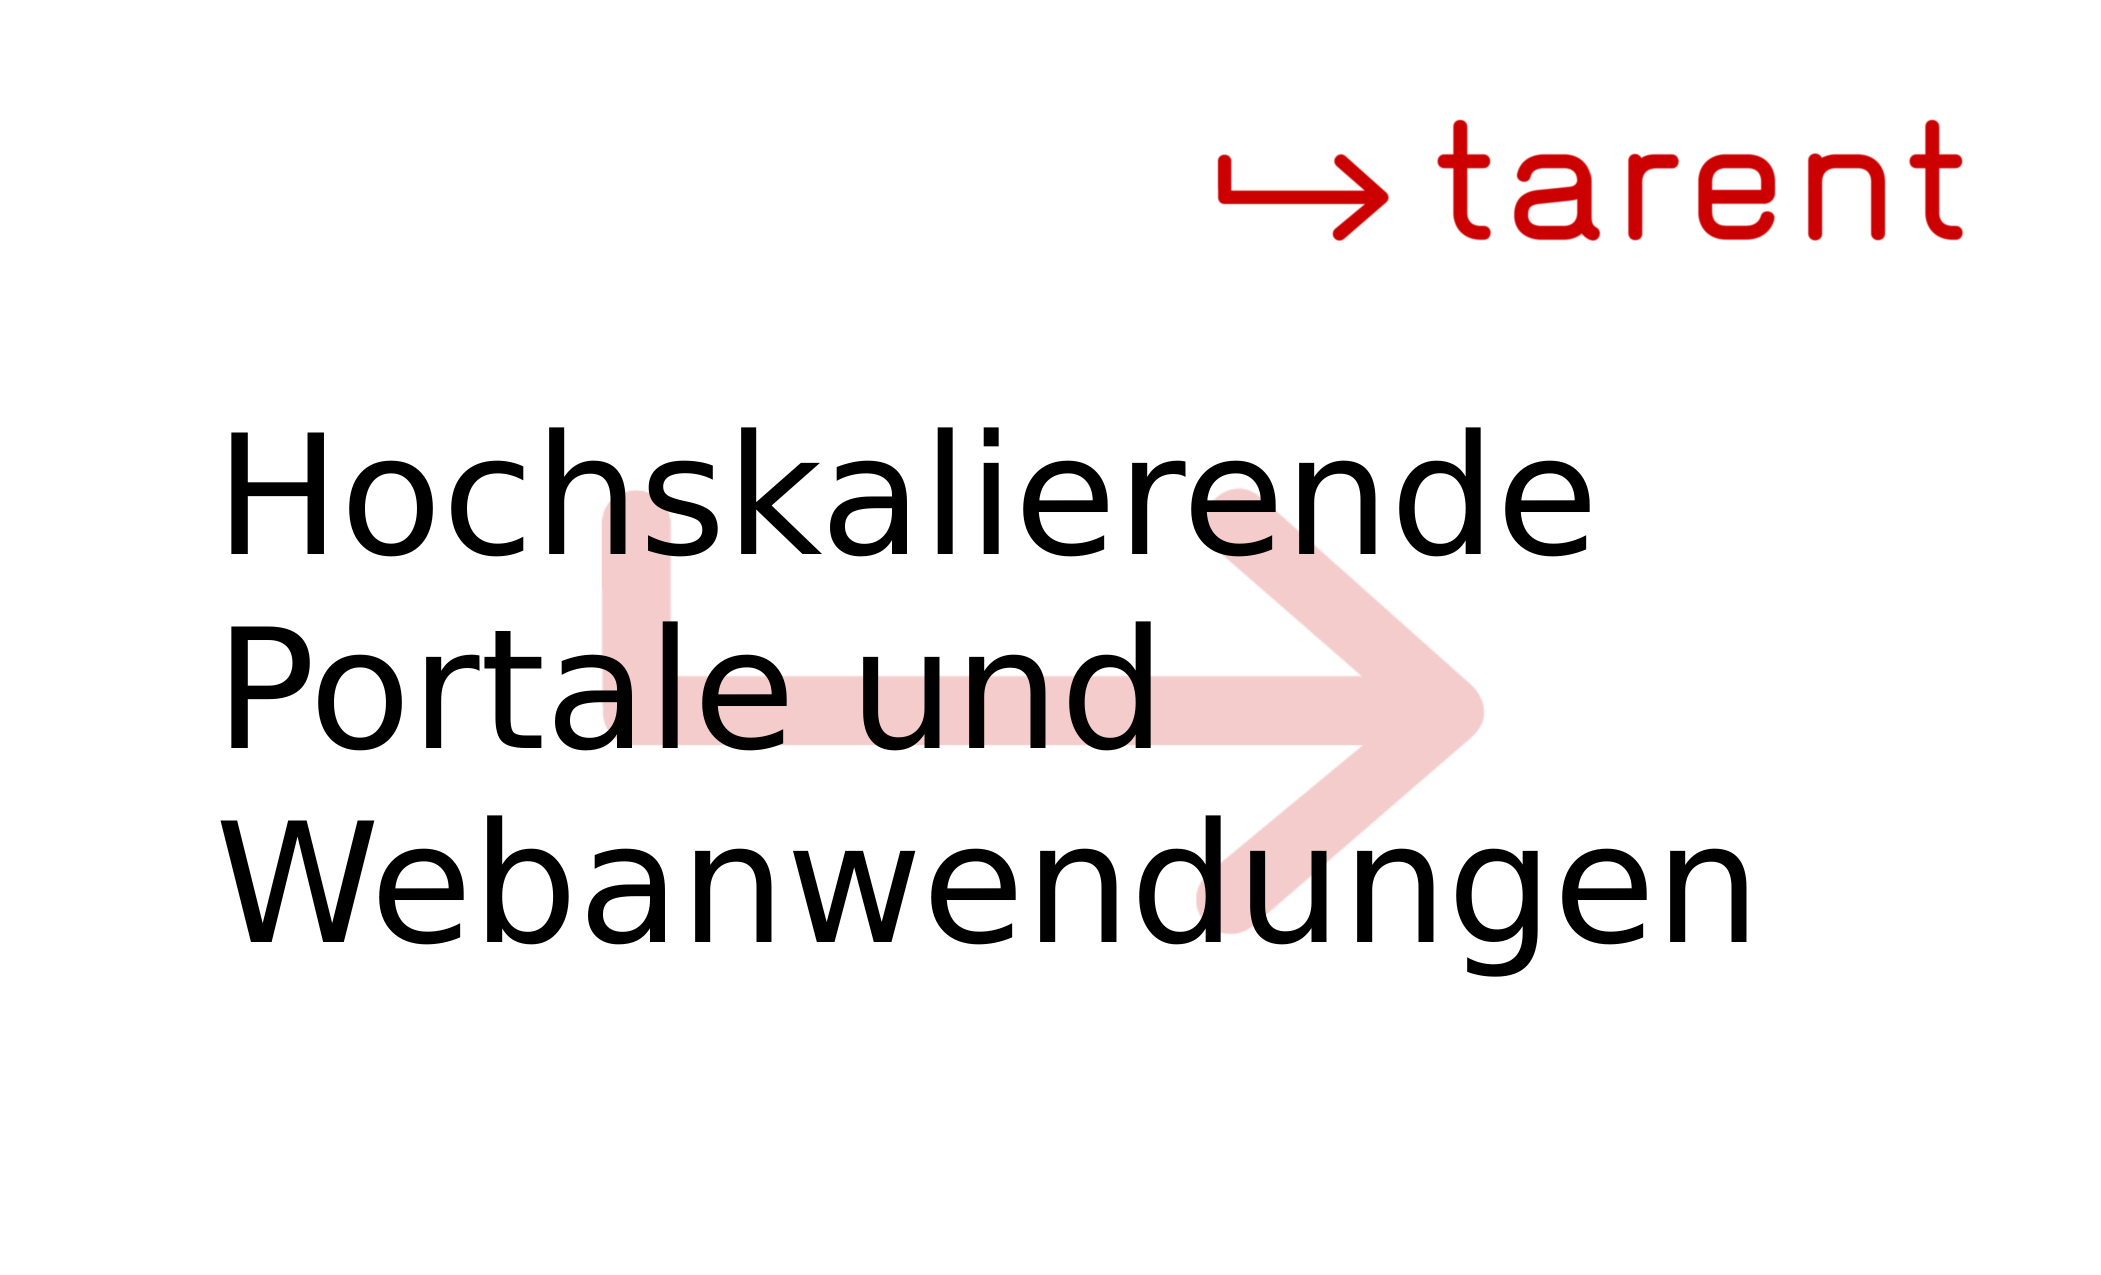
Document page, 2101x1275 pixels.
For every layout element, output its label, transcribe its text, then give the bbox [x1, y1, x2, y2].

picture [1216, 118, 1964, 242]
text_box Hochskalierende Portale und Webanwendungen [200, 392, 2101, 1010]
